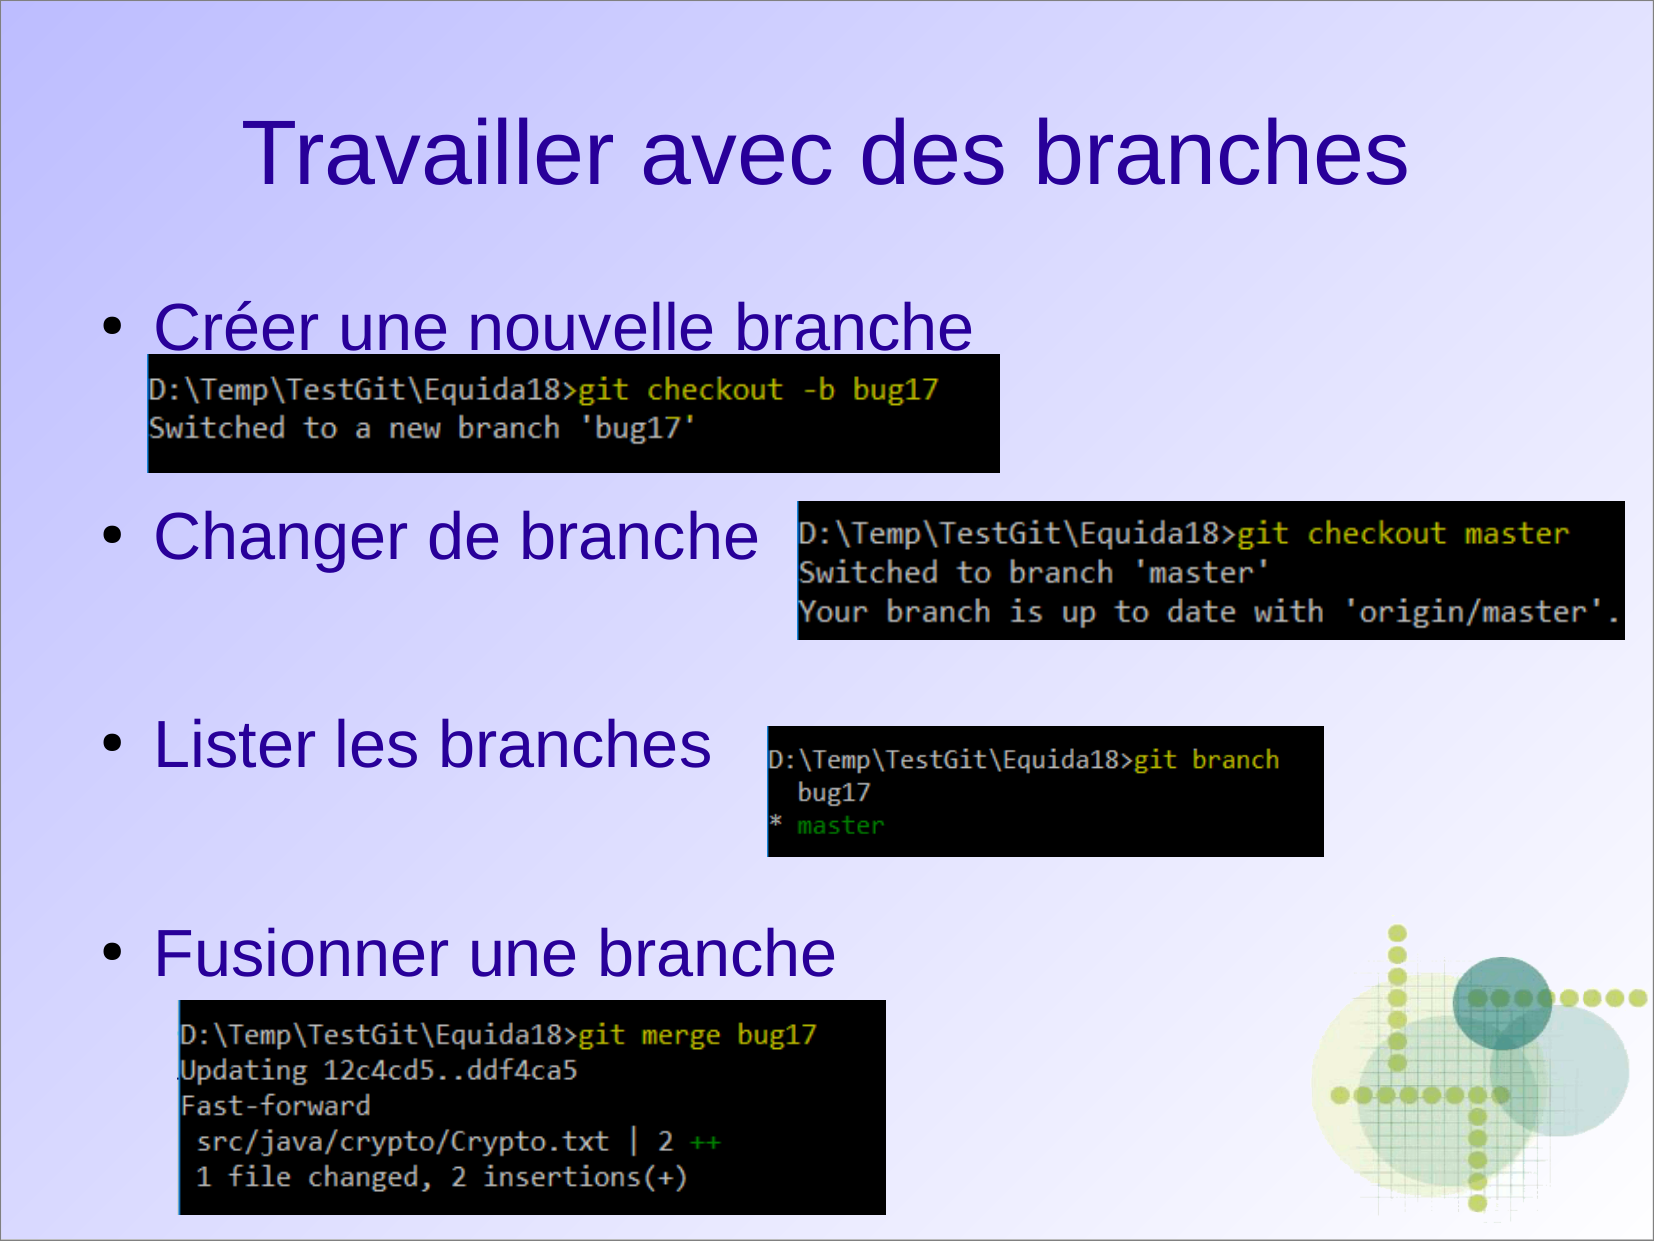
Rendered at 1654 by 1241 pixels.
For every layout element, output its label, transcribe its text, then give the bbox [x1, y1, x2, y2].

title Travailler avec des branches [82, 49, 1571, 257]
picture [767, 726, 1324, 857]
picture [147, 354, 1000, 473]
picture [1299, 915, 1654, 1241]
picture [797, 501, 1625, 641]
picture [177, 1000, 886, 1215]
list Créer une nouvelle branche Changer de branche Lister les branches Fusionner une branche [82, 290, 1571, 1010]
